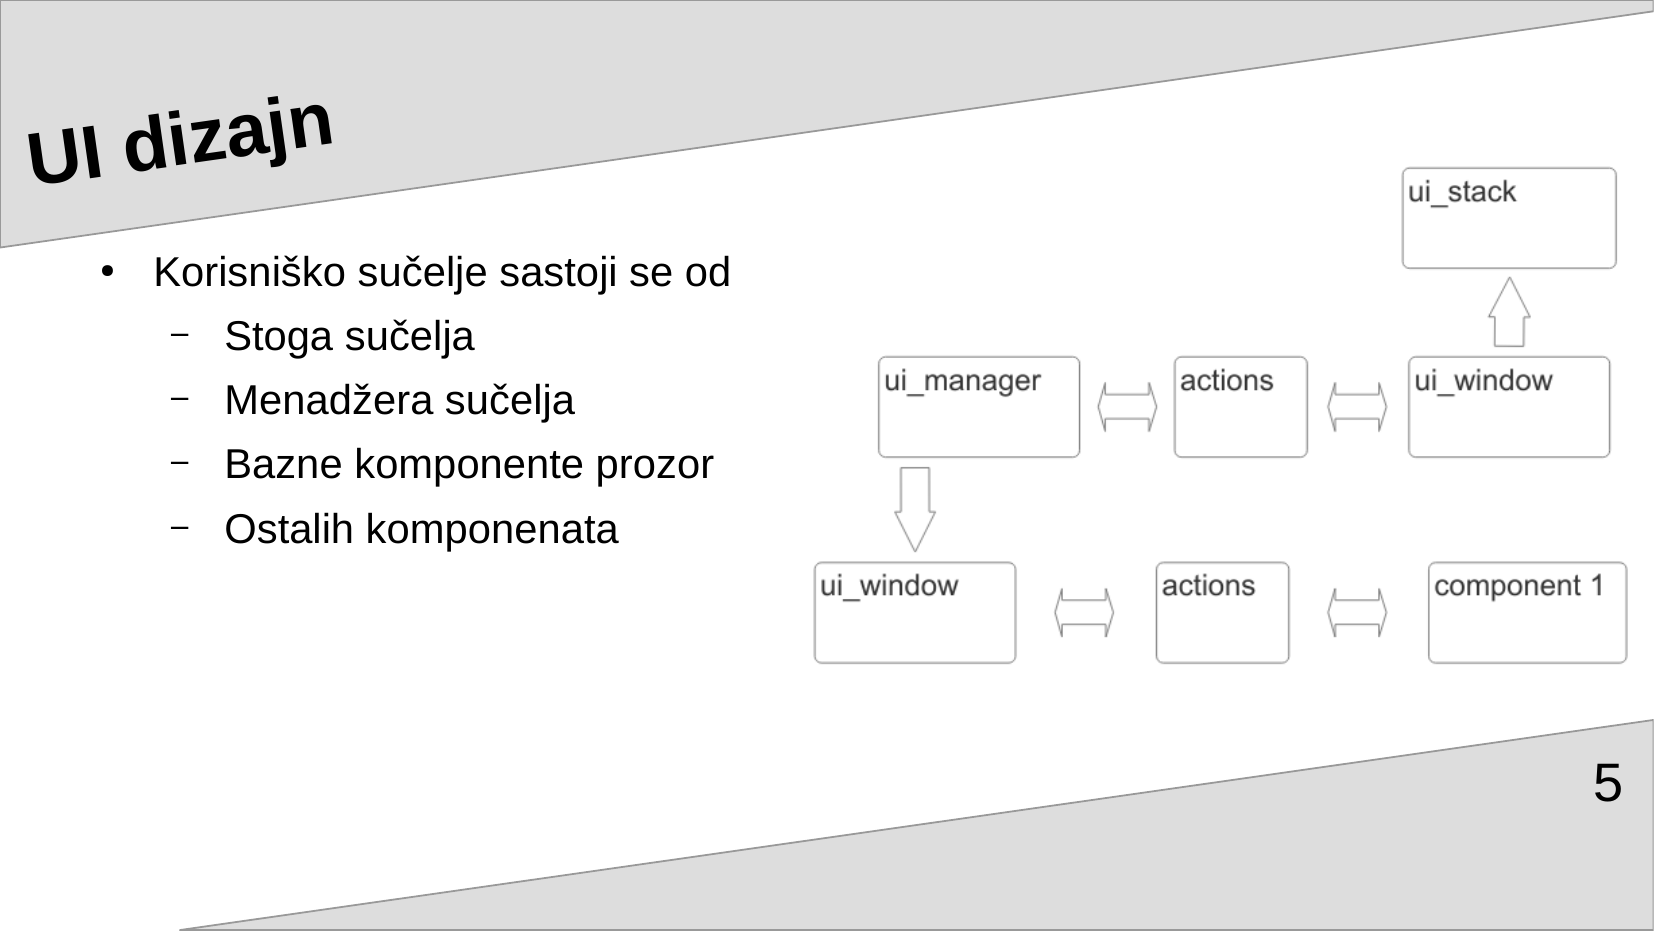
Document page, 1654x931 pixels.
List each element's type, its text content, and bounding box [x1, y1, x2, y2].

list Korisniško sučelje sastoji se od Stoga sučelja Menadžera sučelja Bazne komponente prozor Ostalih komponenata [82, 248, 766, 789]
title UI dizajn [16, 0, 1501, 239]
picture [804, 157, 1636, 676]
